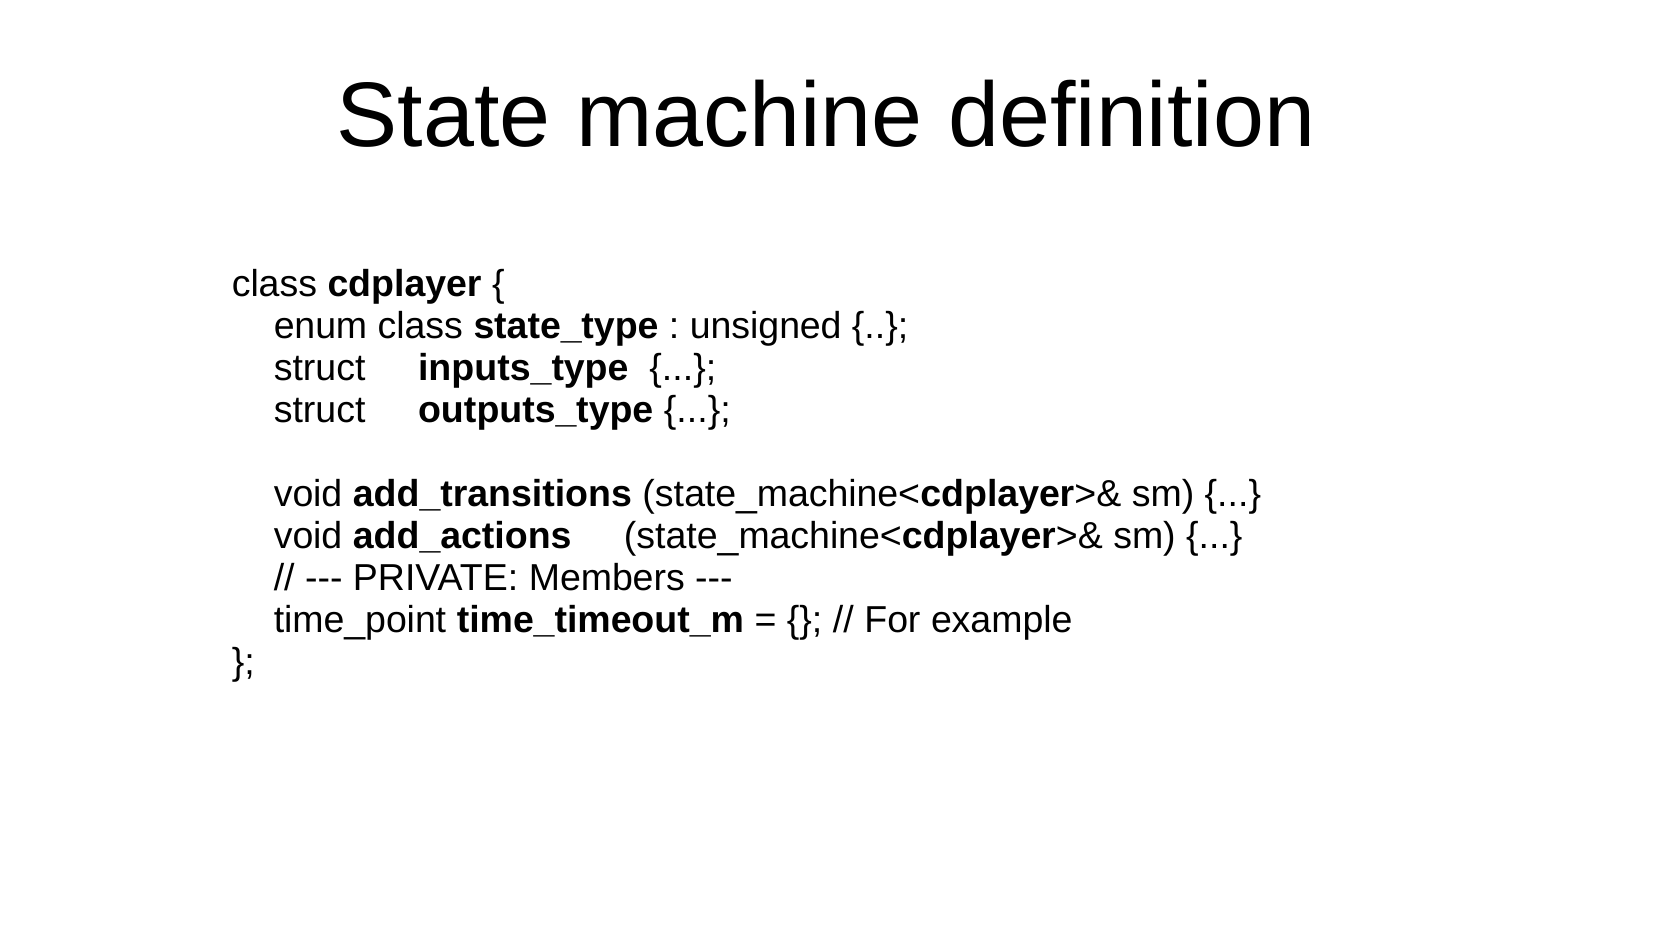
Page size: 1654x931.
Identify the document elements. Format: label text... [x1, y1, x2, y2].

text_box class cdplayer { enum class state_type : unsigned {..}; struct inputs_type {...}; struct outputs_type {...}; void add_transitions (state_machine<cdplayer>& sm) {...} void add_actions (state_machine<cdplayer>& sm) {...} // --- PRIVATE: Members --- time_point time_timeout_m = {}; // For example }; [217, 255, 1411, 747]
text_box [75, 300, 1570, 886]
title State machine definition [82, 37, 1571, 193]
